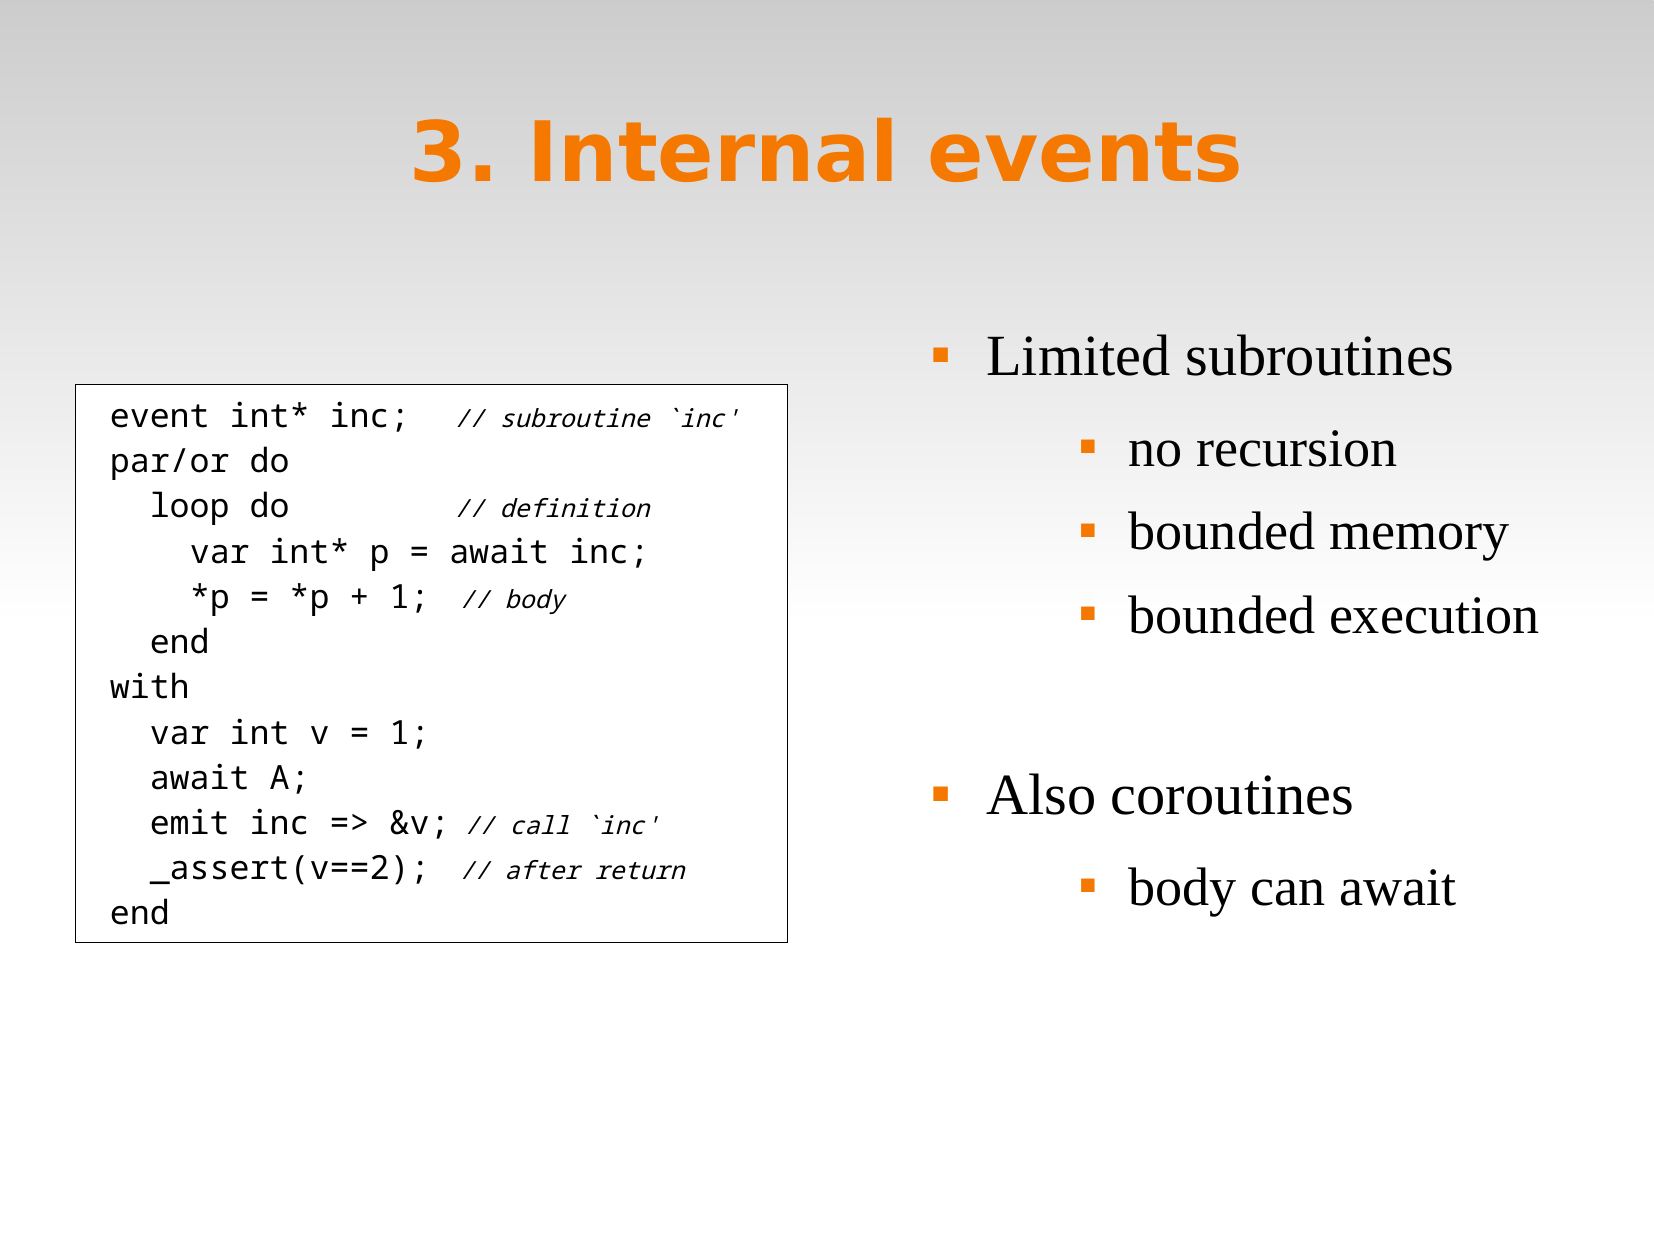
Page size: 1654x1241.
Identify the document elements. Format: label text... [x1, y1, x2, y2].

title 3. Internal events [82, 49, 1571, 257]
list Limited subroutines no recursion bounded memory bounded execution Also coroutines body can await [844, 323, 1587, 1143]
text_box event int* inc; // subroutine `inc' par/or do loop do // definition var int* p = await inc; *p = *p + 1; // body end with var int v = 1; await A; emit inc => &v; // call `inc' _assert(v==2); // after return end [75, 384, 788, 865]
